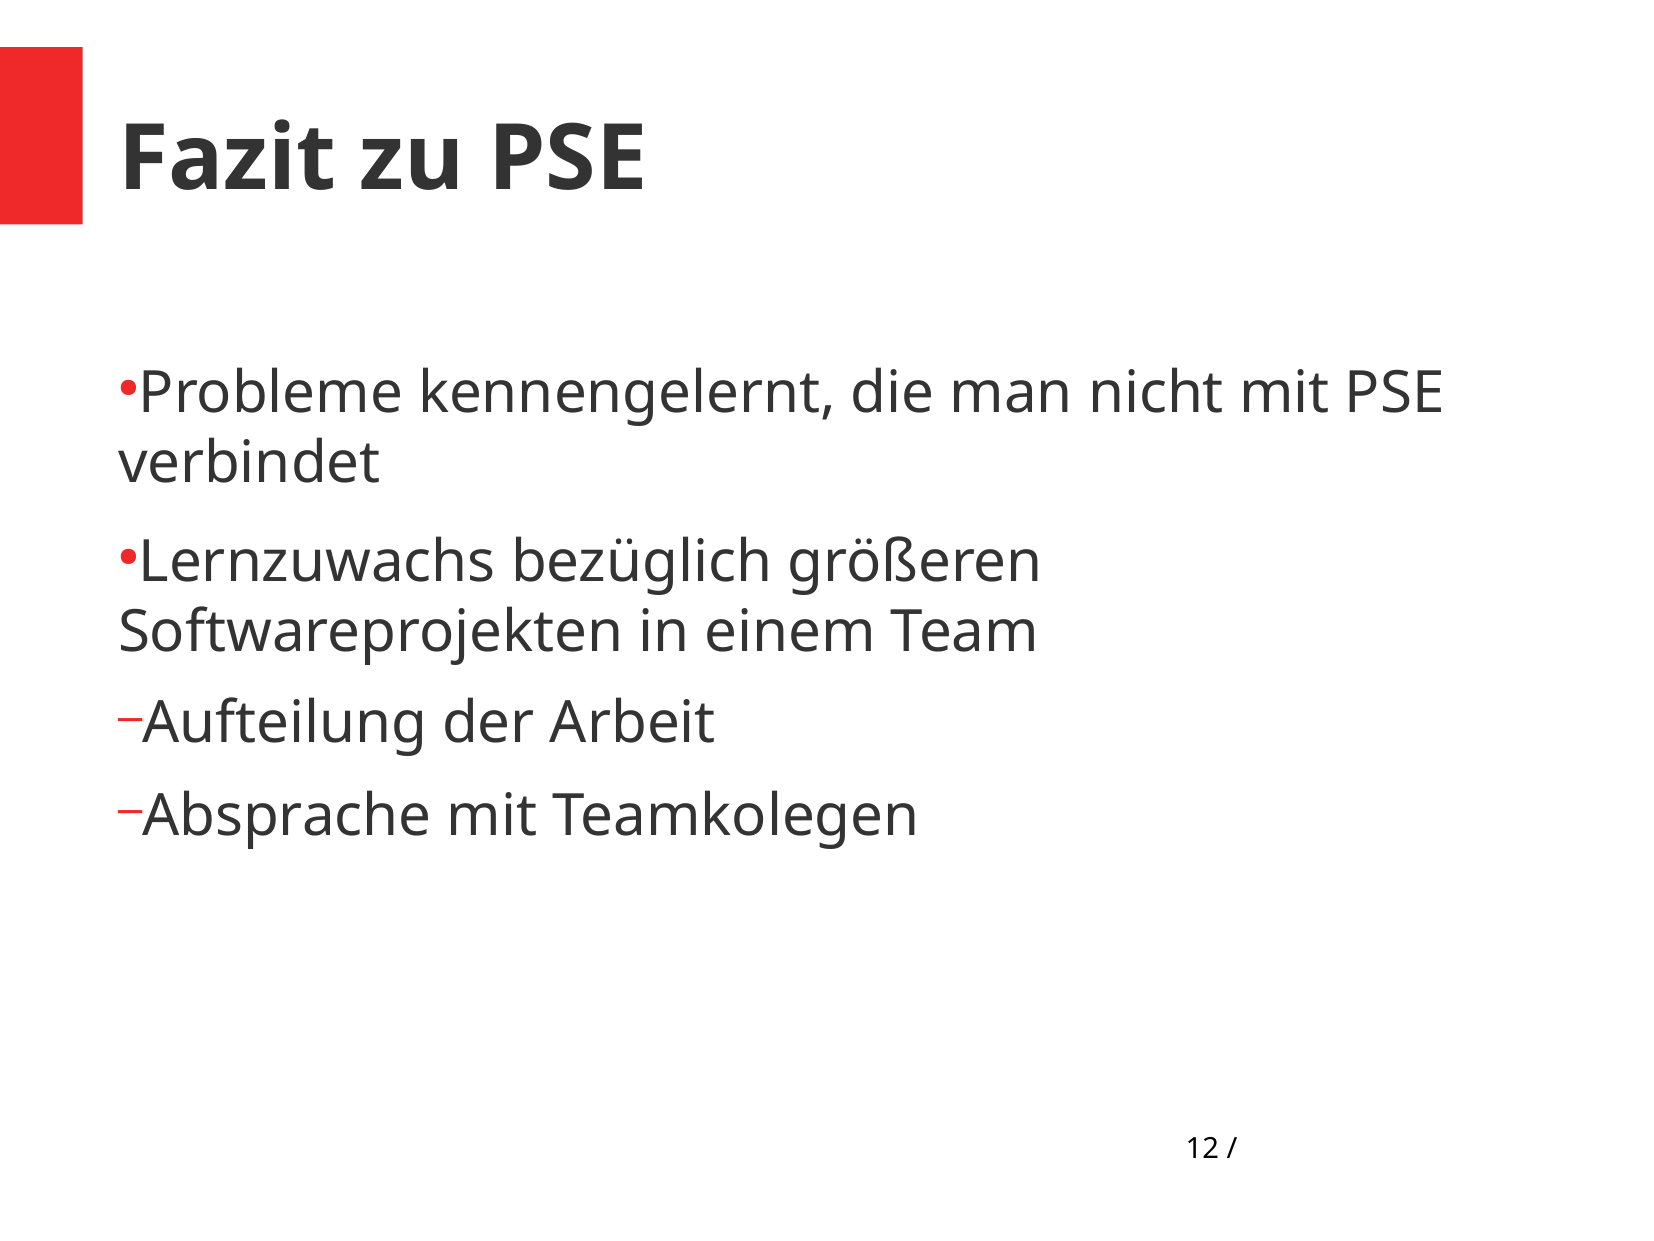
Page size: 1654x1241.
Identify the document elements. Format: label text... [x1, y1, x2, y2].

title Fazit zu PSE [118, 49, 1571, 257]
list Probleme kennengelernt, die man nicht mit PSE verbindet Lernzuwachs bezüglich größeren Softwareprojekten in einem Team Aufteilung der Arbeit Absprache mit Teamkolegen [118, 354, 1536, 1074]
text_box / [1185, 1129, 1571, 1216]
